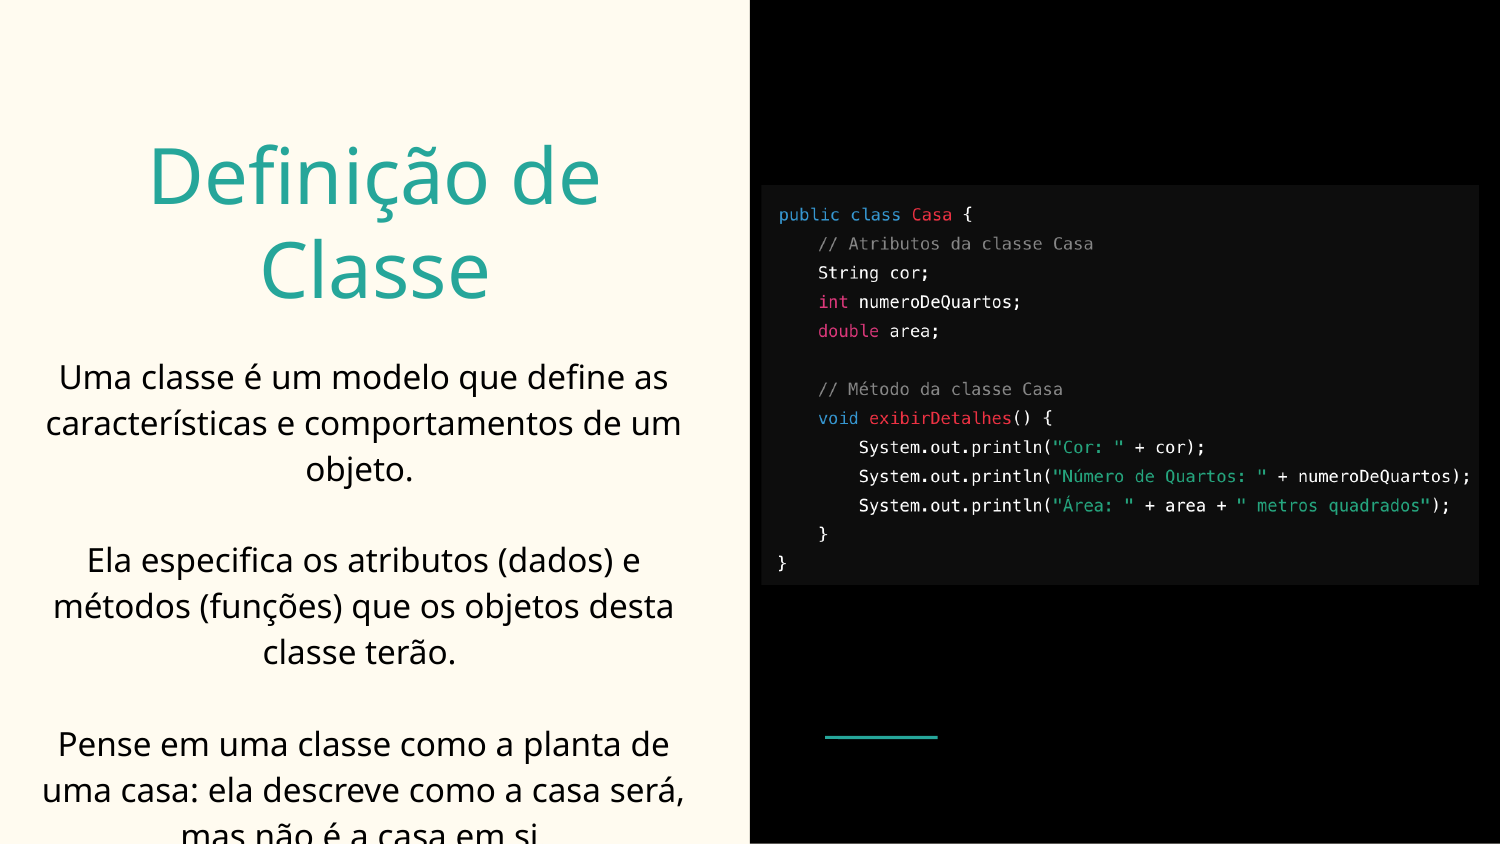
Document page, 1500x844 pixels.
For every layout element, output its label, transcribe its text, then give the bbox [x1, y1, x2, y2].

subtitle Uma classe é um modelo que define as características e comportamentos de um objeto. Ela especifica os atributos (dados) e métodos (funções) que os objetos desta classe terão. Pense em uma classe como a planta de uma casa: ela descreve como a casa será, mas não é a casa em si. [21, 334, 708, 771]
picture [761, 185, 1479, 585]
title Definição de Classe [43, 110, 708, 329]
